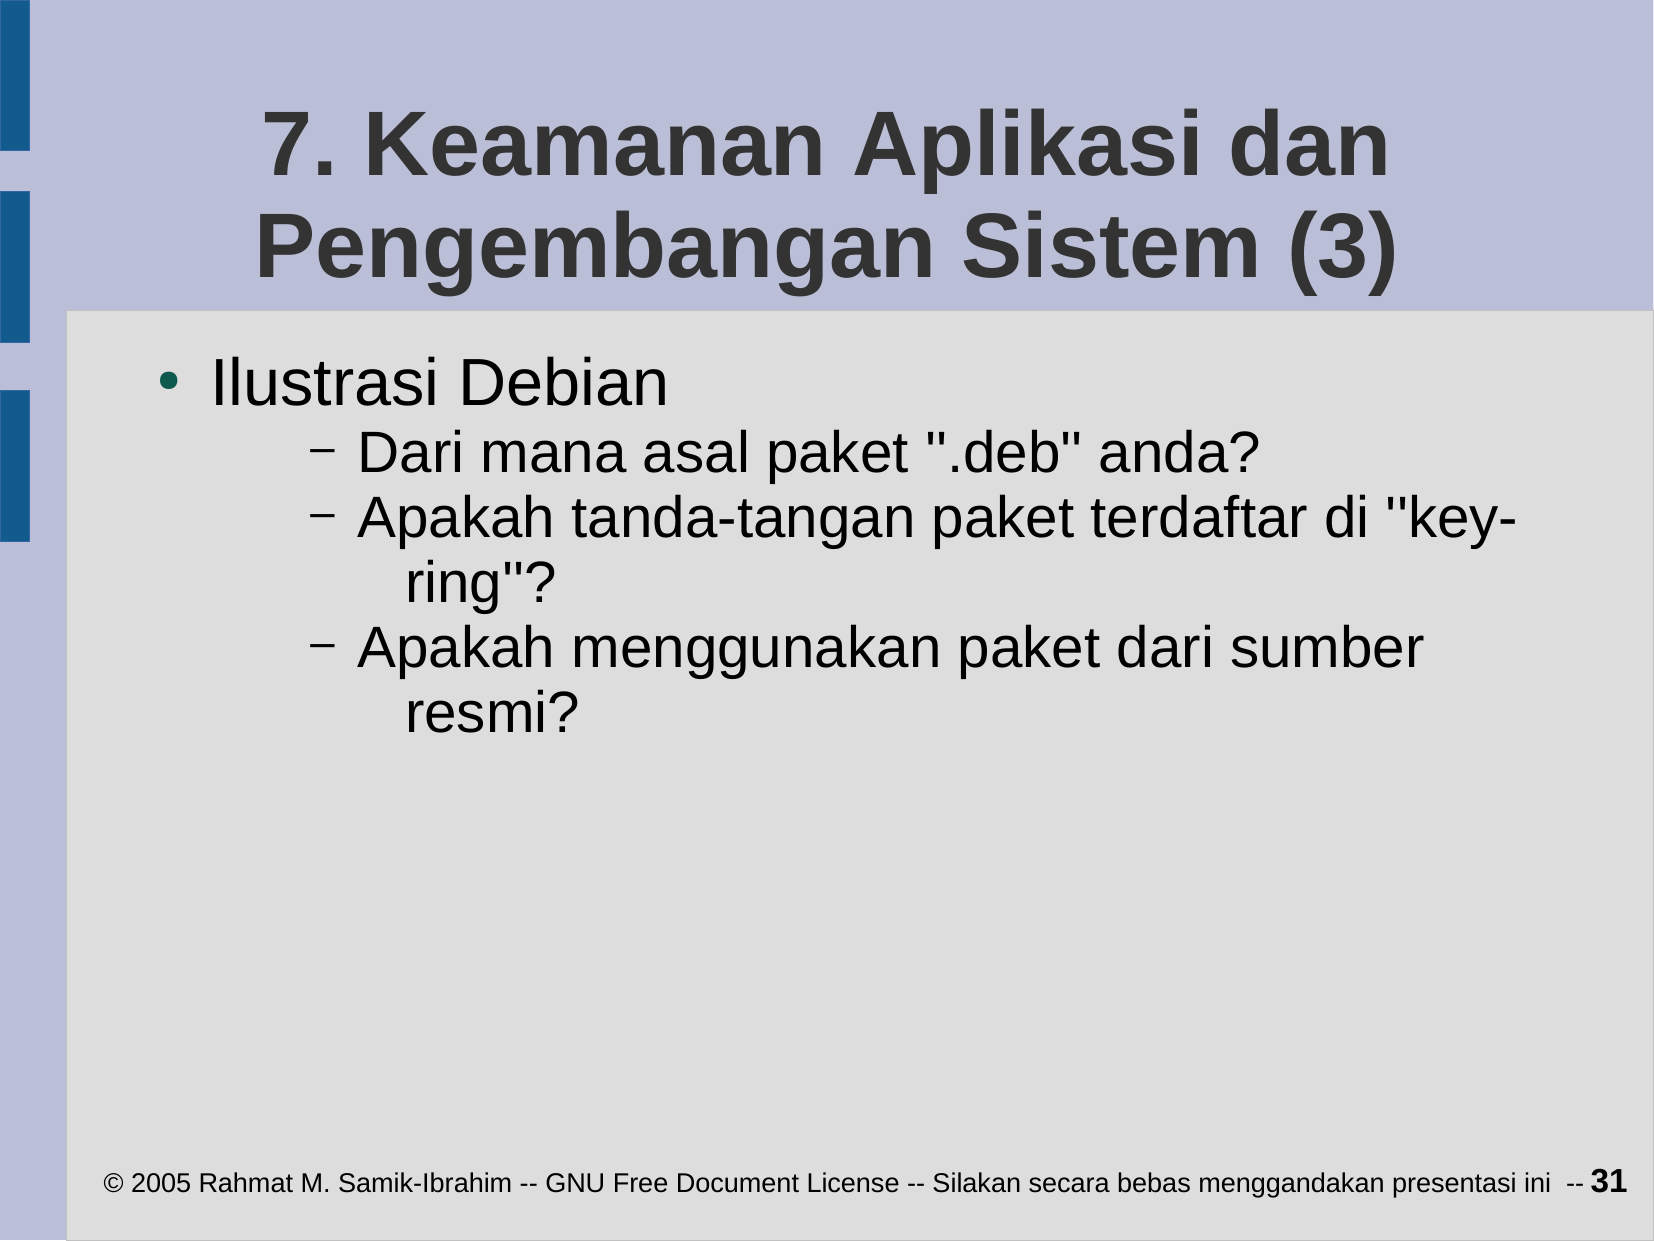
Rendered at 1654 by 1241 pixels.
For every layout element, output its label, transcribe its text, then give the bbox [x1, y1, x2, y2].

list Ilustrasi Debian Dari mana asal paket ''.deb'' anda? Apakah tanda-tangan paket terdaftar di ''key-ring''? Apakah menggunakan paket dari sumber resmi? [121, 344, 1534, 1127]
title 7. Keamanan Aplikasi dan Pengembangan Sistem (3) [121, 91, 1534, 299]
